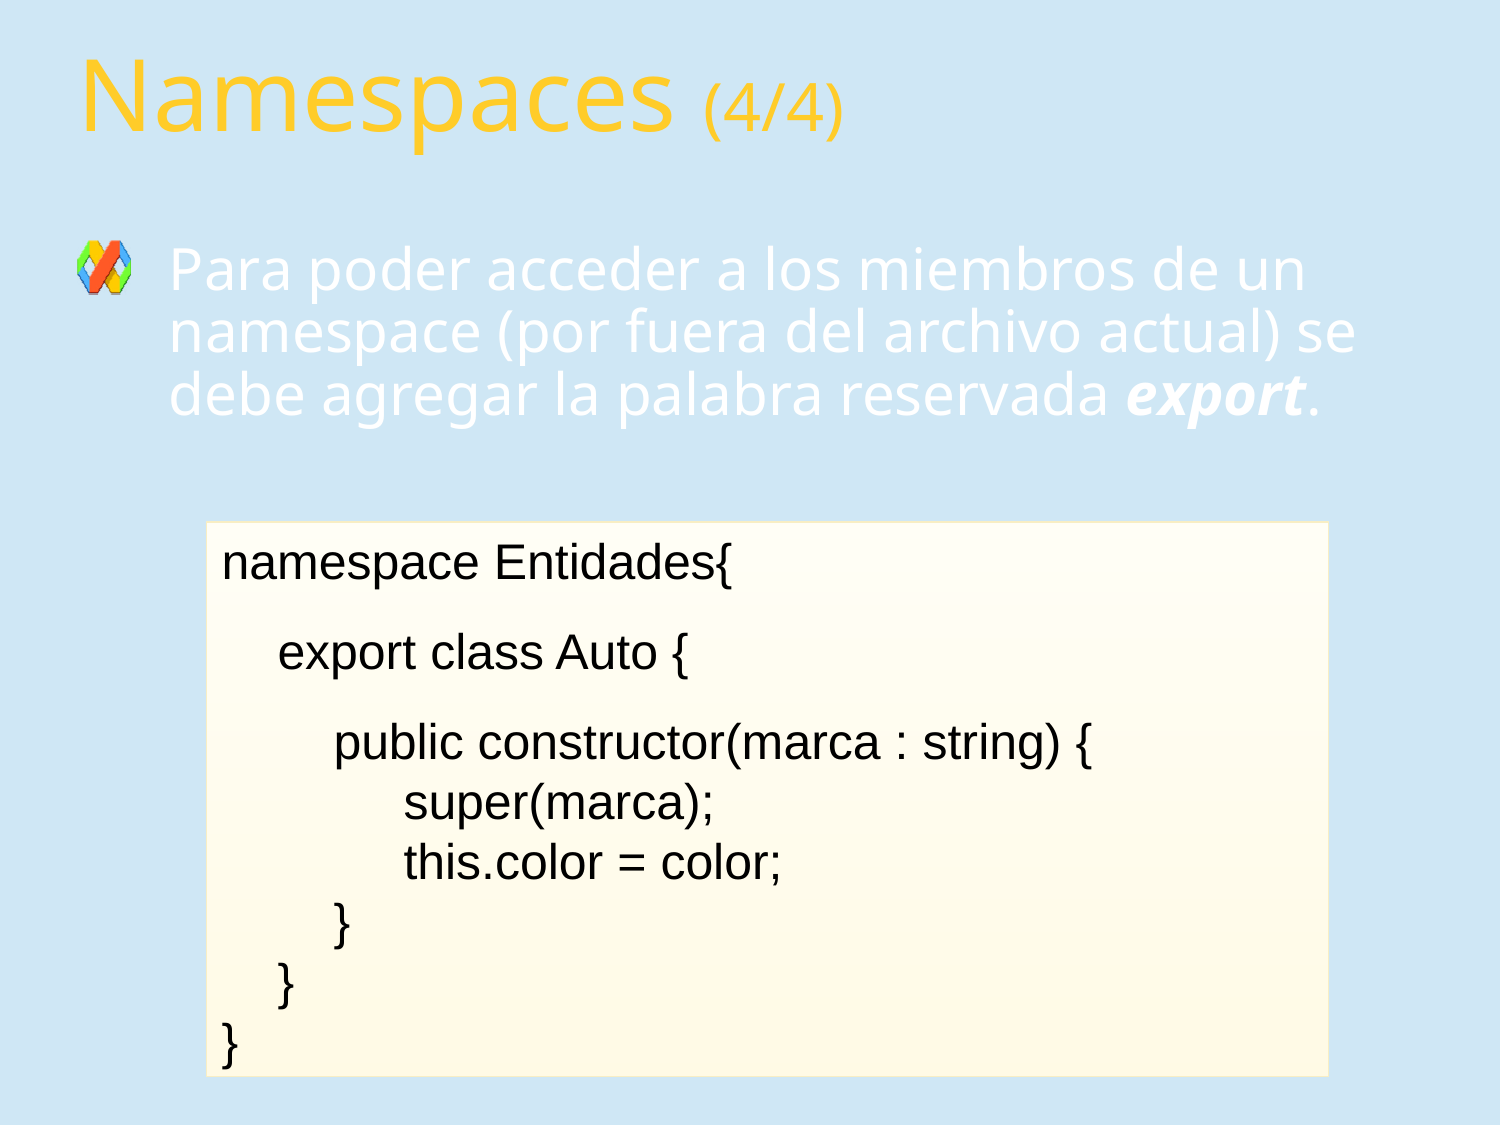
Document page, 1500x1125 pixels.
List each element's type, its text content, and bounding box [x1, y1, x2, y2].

title Namespaces (4/4) [62, 37, 1440, 161]
text_box namespace Entidades{ export class Auto { public constructor(marca : string) { super(marca); this.color = color; } } } [206, 521, 1329, 1077]
list Para poder acceder a los miembros de un namespace (por fuera del archivo actual) se debe agregar la palabra reservada export. [62, 232, 1439, 520]
